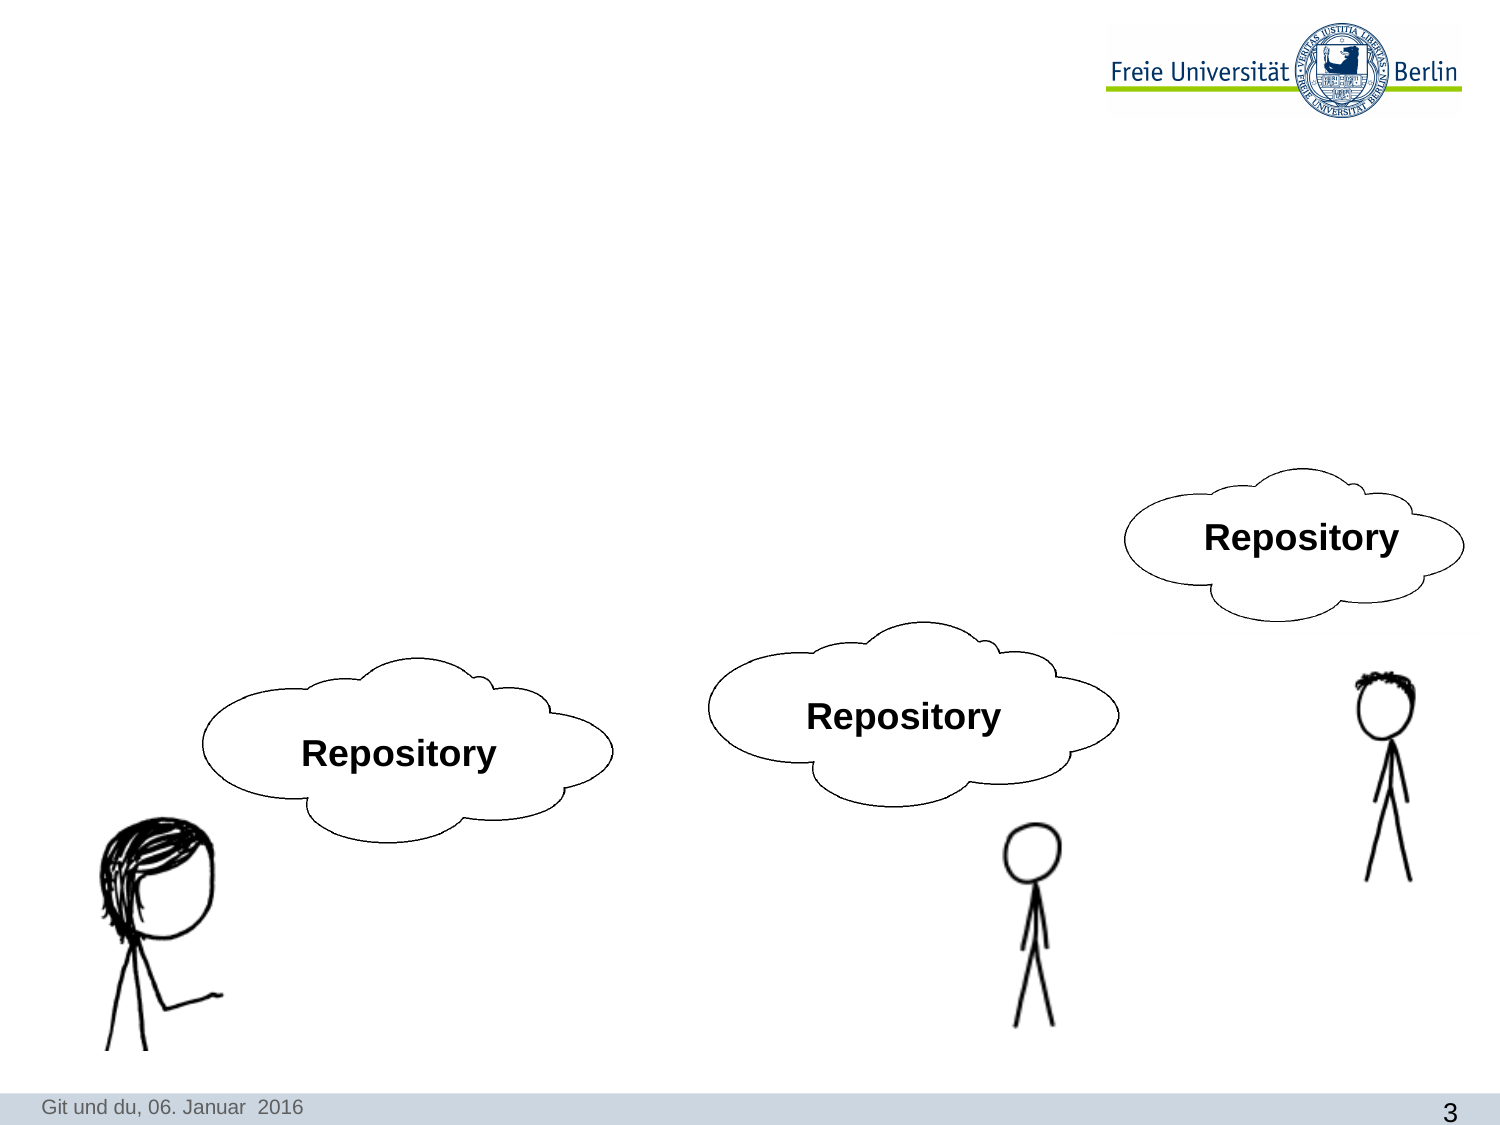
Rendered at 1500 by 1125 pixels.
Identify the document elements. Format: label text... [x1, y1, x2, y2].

picture [692, 457, 1479, 1033]
picture [81, 644, 631, 1051]
list Repository [1204, 515, 1447, 572]
list Repository [301, 731, 545, 788]
picture [1348, 664, 1427, 892]
picture [1106, 23, 1462, 118]
list Repository [806, 695, 1049, 752]
